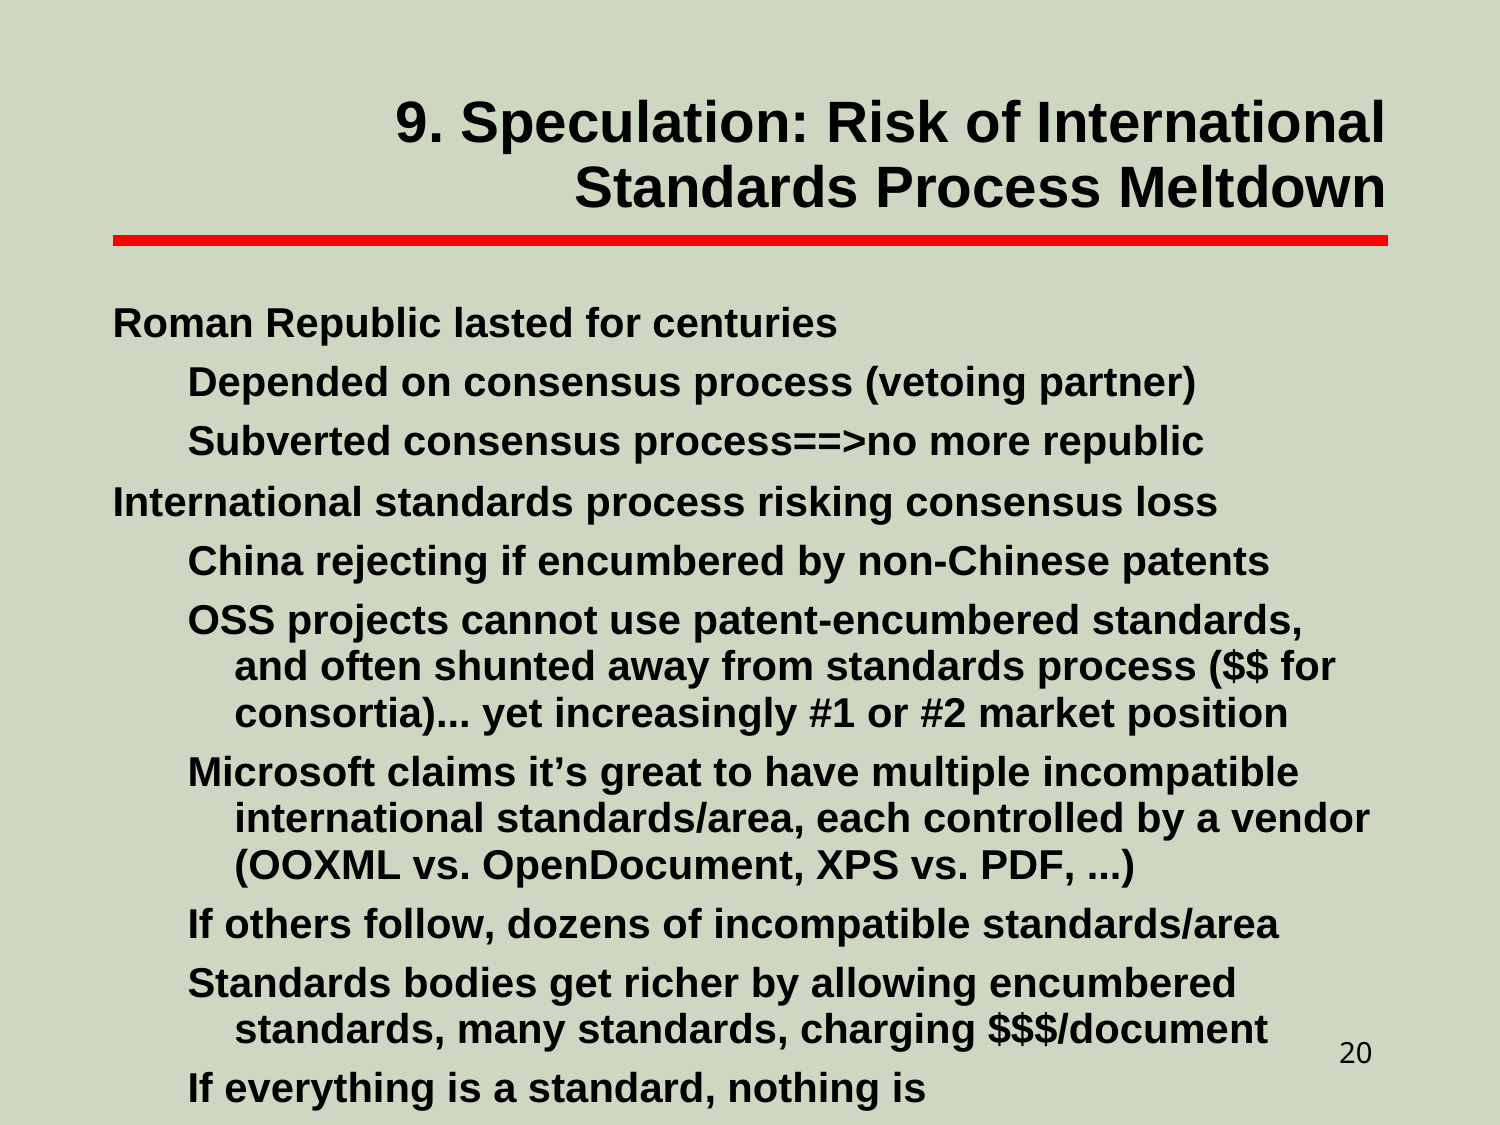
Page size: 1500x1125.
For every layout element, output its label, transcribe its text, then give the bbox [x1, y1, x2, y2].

title 9. Speculation: Risk of International Standards Process Meltdown [337, 88, 1388, 222]
list Roman Republic lasted for centuries Depended on consensus process (vetoing partner) Subverted consensus process==>no more republic International standards process risking consensus loss China rejecting if encumbered by non-Chinese patents OSS projects cannot use patent-encumbered standards, and often shunted away from standards process ($$ for consortia)... yet increasingly #1 or #2 market position Microsoft claims it’s great to have multiple incompatible international standards/area, each controlled by a vendor (OOXML vs. OpenDocument, XPS vs. PDF, ...) If others follow, dozens of incompatible standards/area Standards bodies get richer by allowing encumbered standards, many standards, charging $$$/document If everything is a standard, nothing is [112, 299, 1388, 1125]
